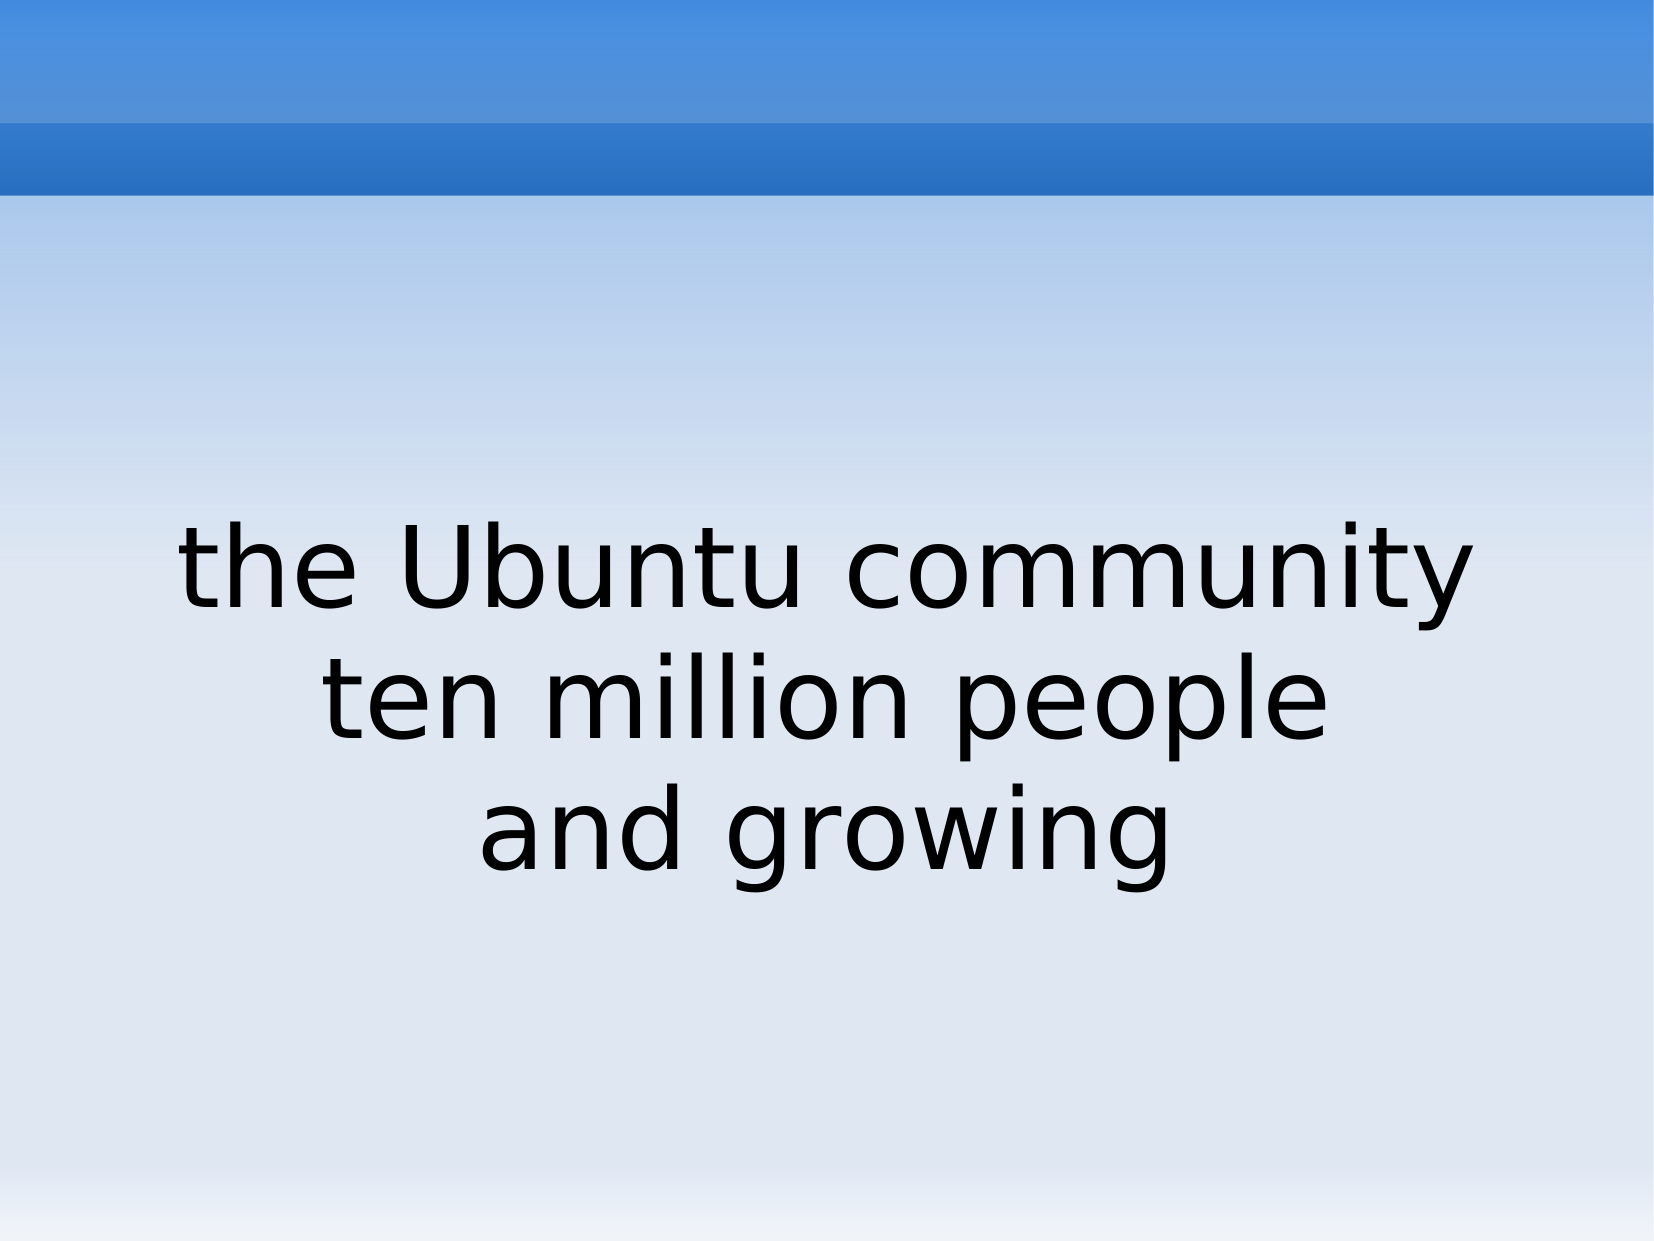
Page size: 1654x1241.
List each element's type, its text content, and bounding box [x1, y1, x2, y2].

subtitle the Ubuntu community ten million people and growing [82, 290, 1571, 1109]
picture [0, 0, 1654, 1241]
